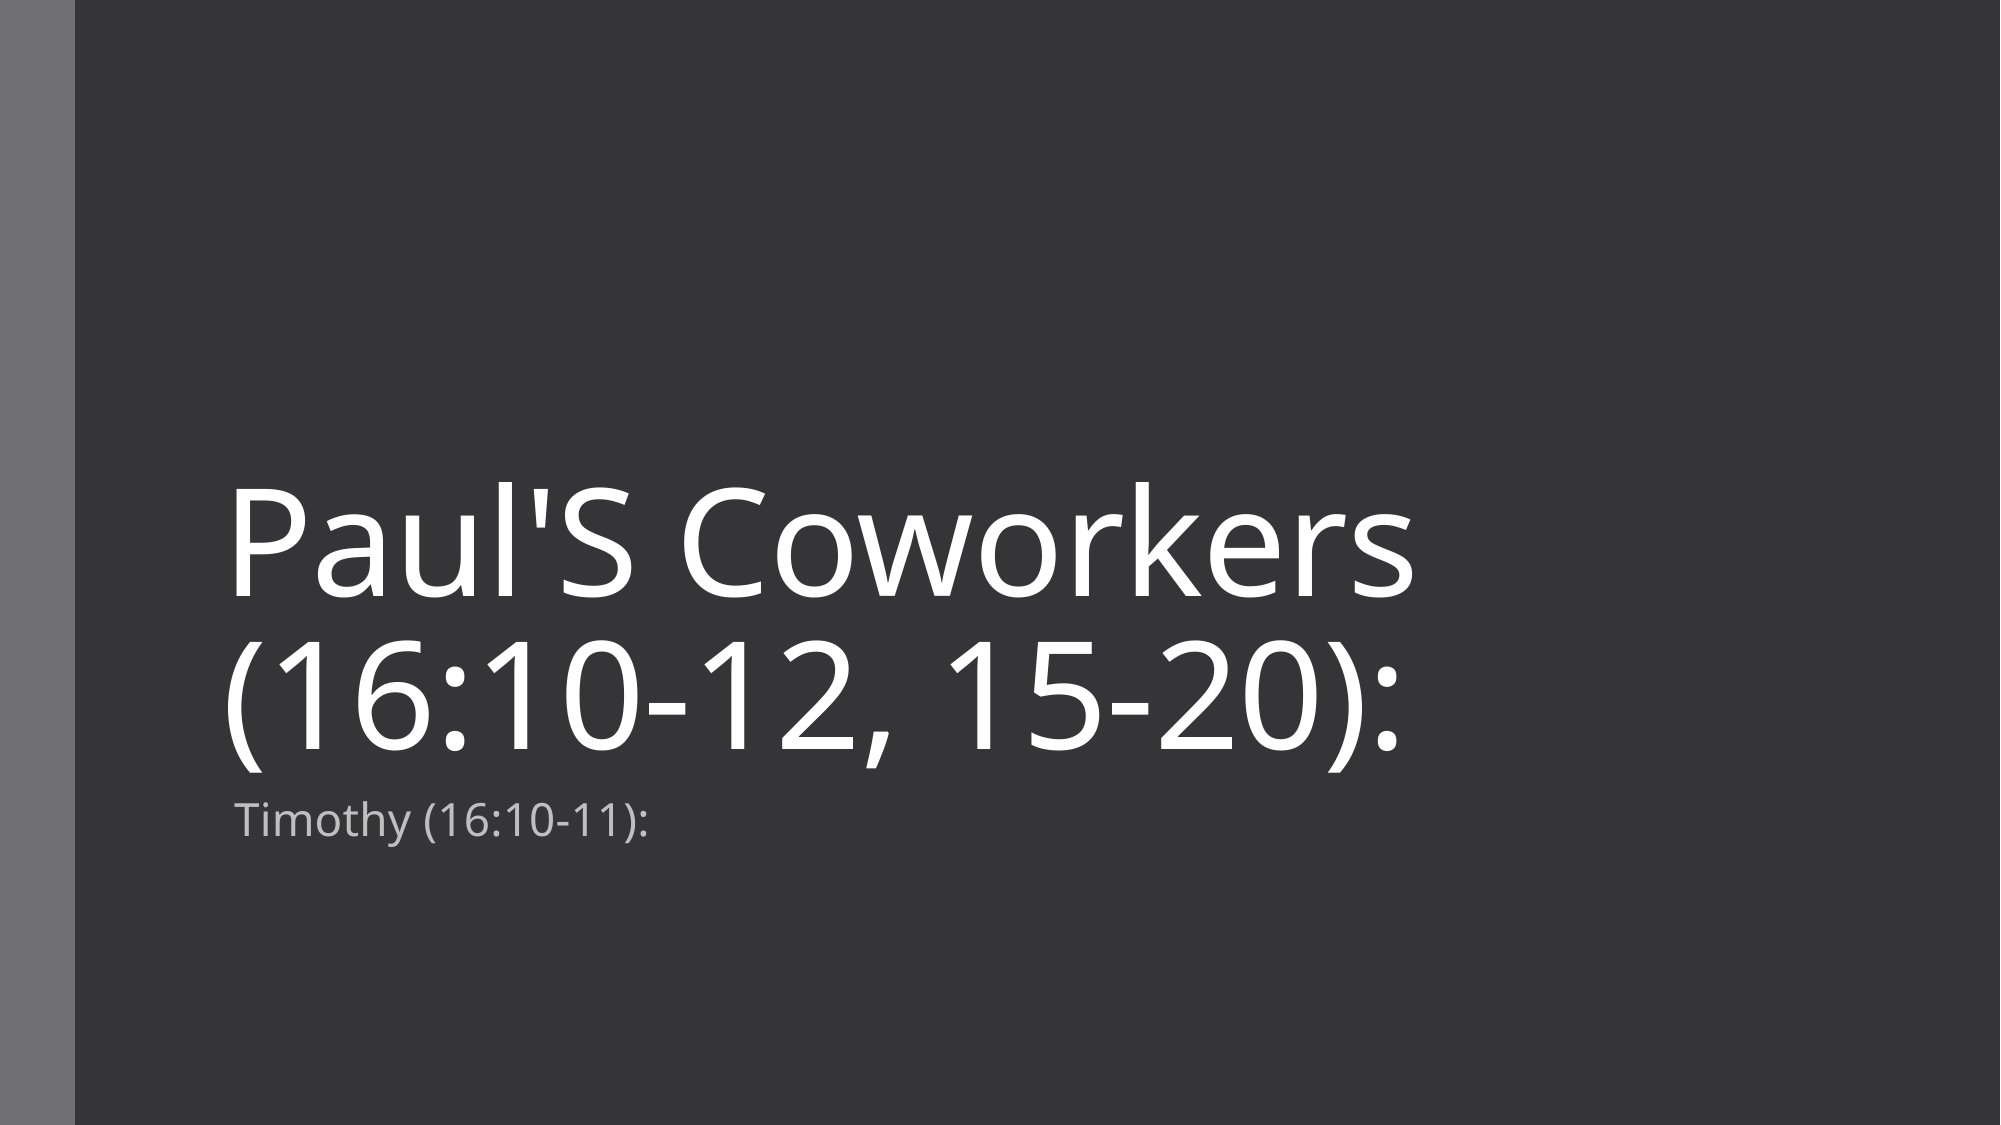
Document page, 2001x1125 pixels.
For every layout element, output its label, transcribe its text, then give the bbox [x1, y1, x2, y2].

subtitle Timothy (16:10-11): [206, 787, 1752, 1066]
title Paul'S Coworkers (16:10-12, 15-20): [206, 124, 1752, 787]
